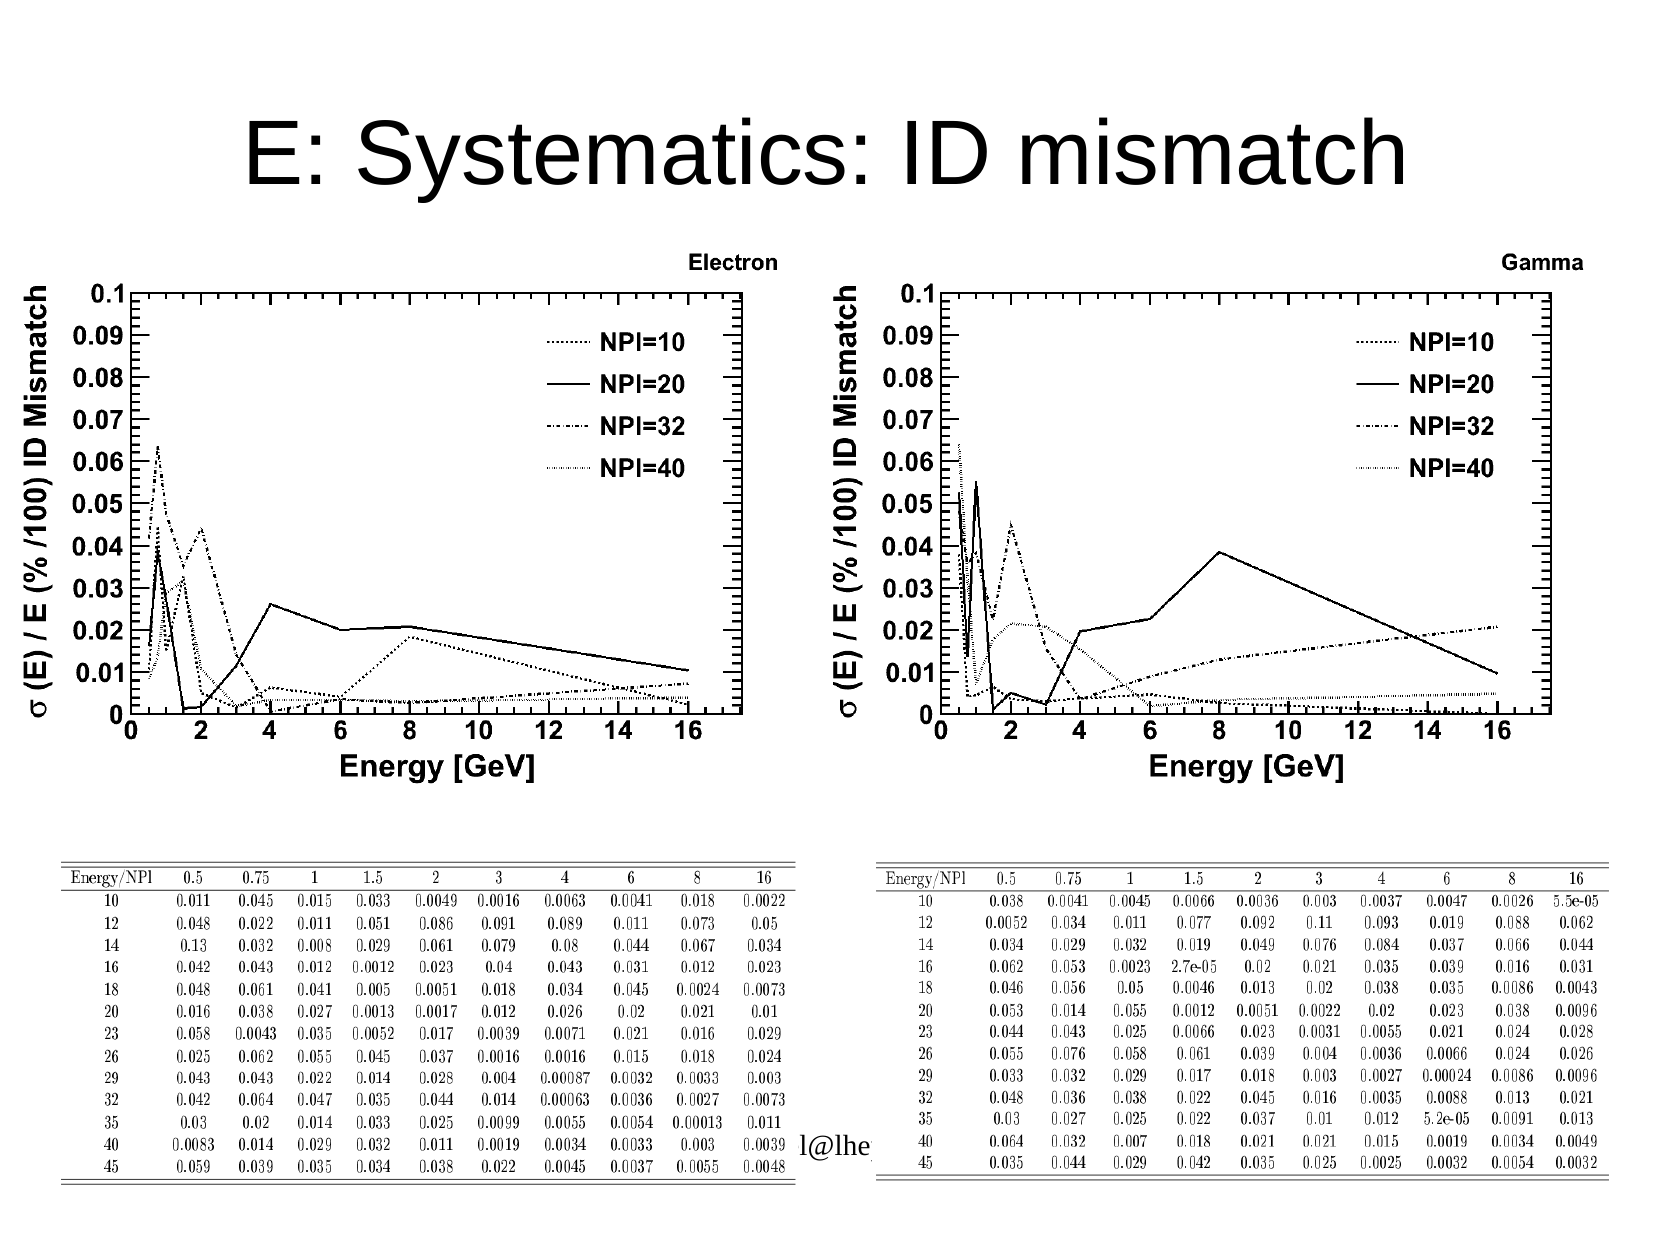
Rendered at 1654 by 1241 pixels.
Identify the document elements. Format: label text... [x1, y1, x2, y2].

title E: Systematics: ID mismatch [82, 49, 1571, 236]
picture [9, 236, 1632, 798]
picture [57, 856, 798, 1188]
picture [872, 856, 1613, 1188]
